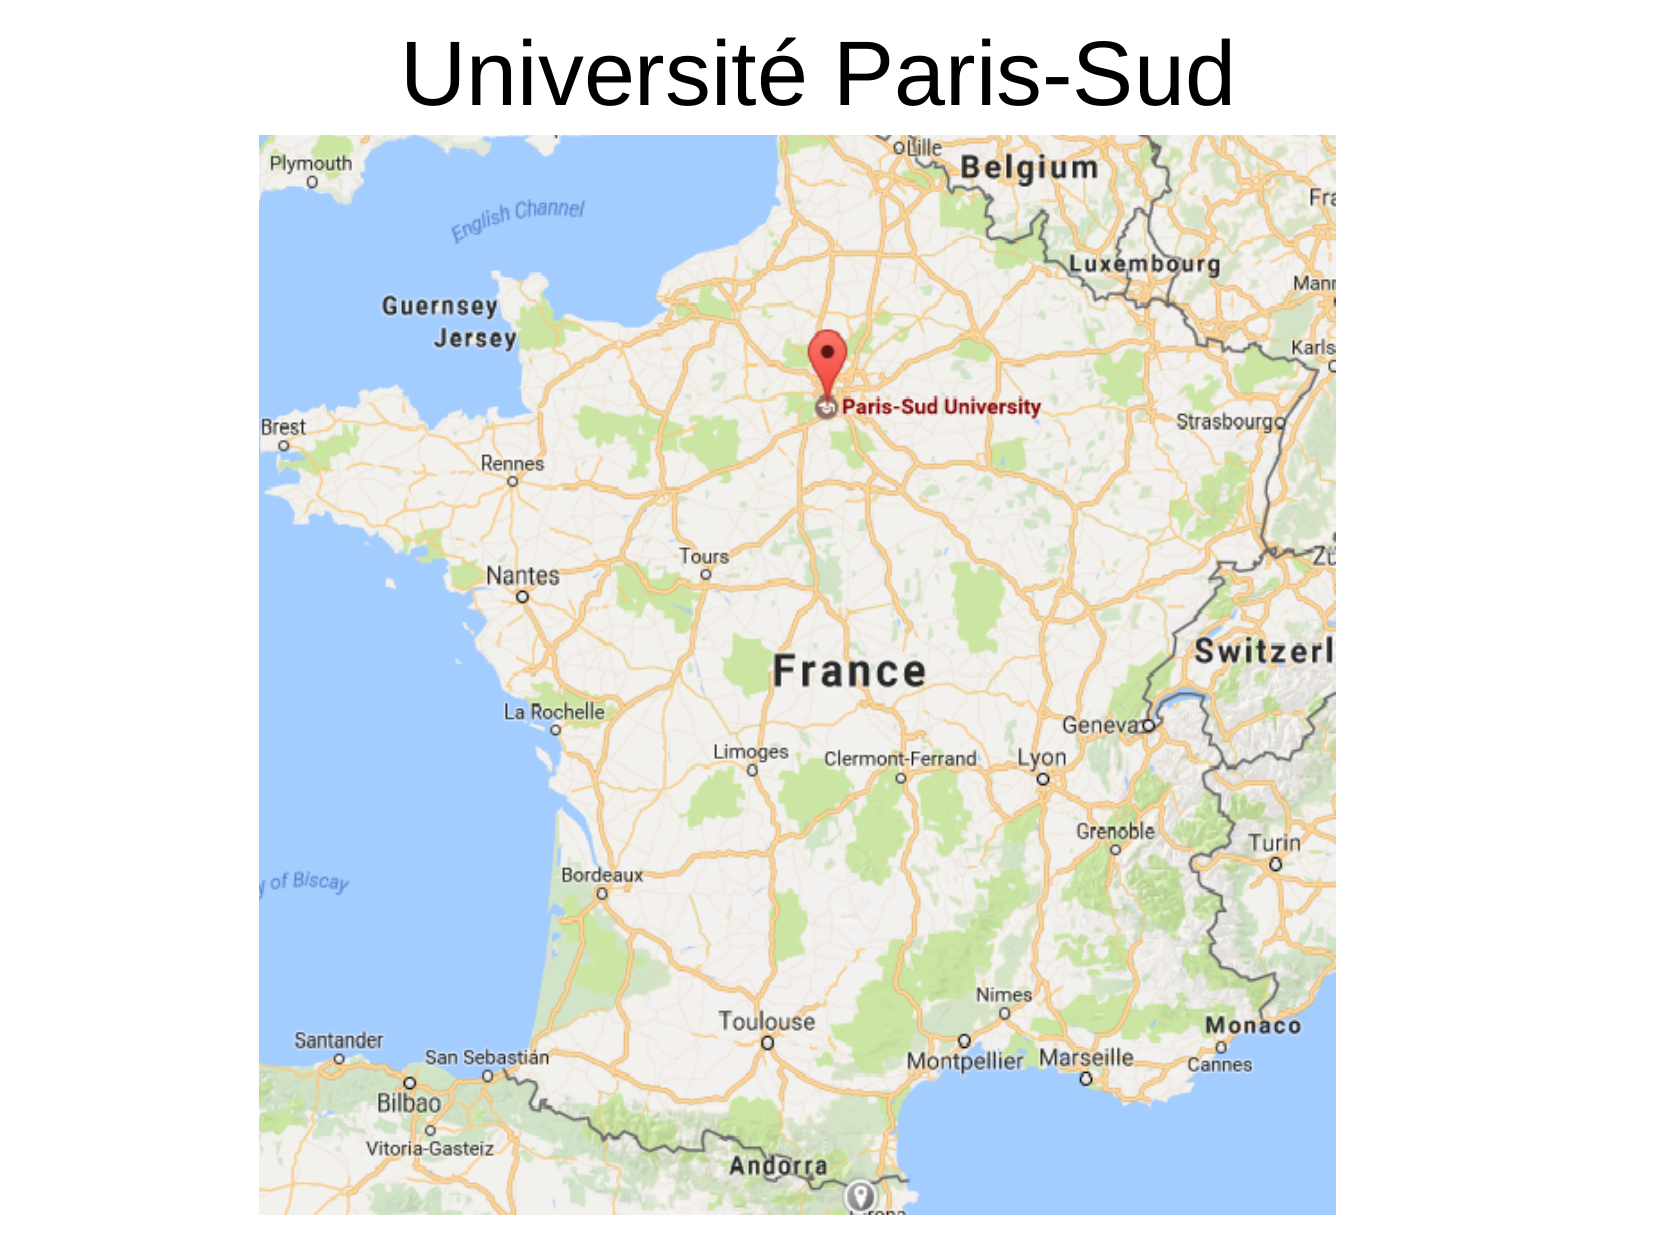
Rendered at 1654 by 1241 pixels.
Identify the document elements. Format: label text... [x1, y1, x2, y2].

title Université Paris-Sud [75, 0, 1564, 178]
picture [259, 135, 1336, 1216]
